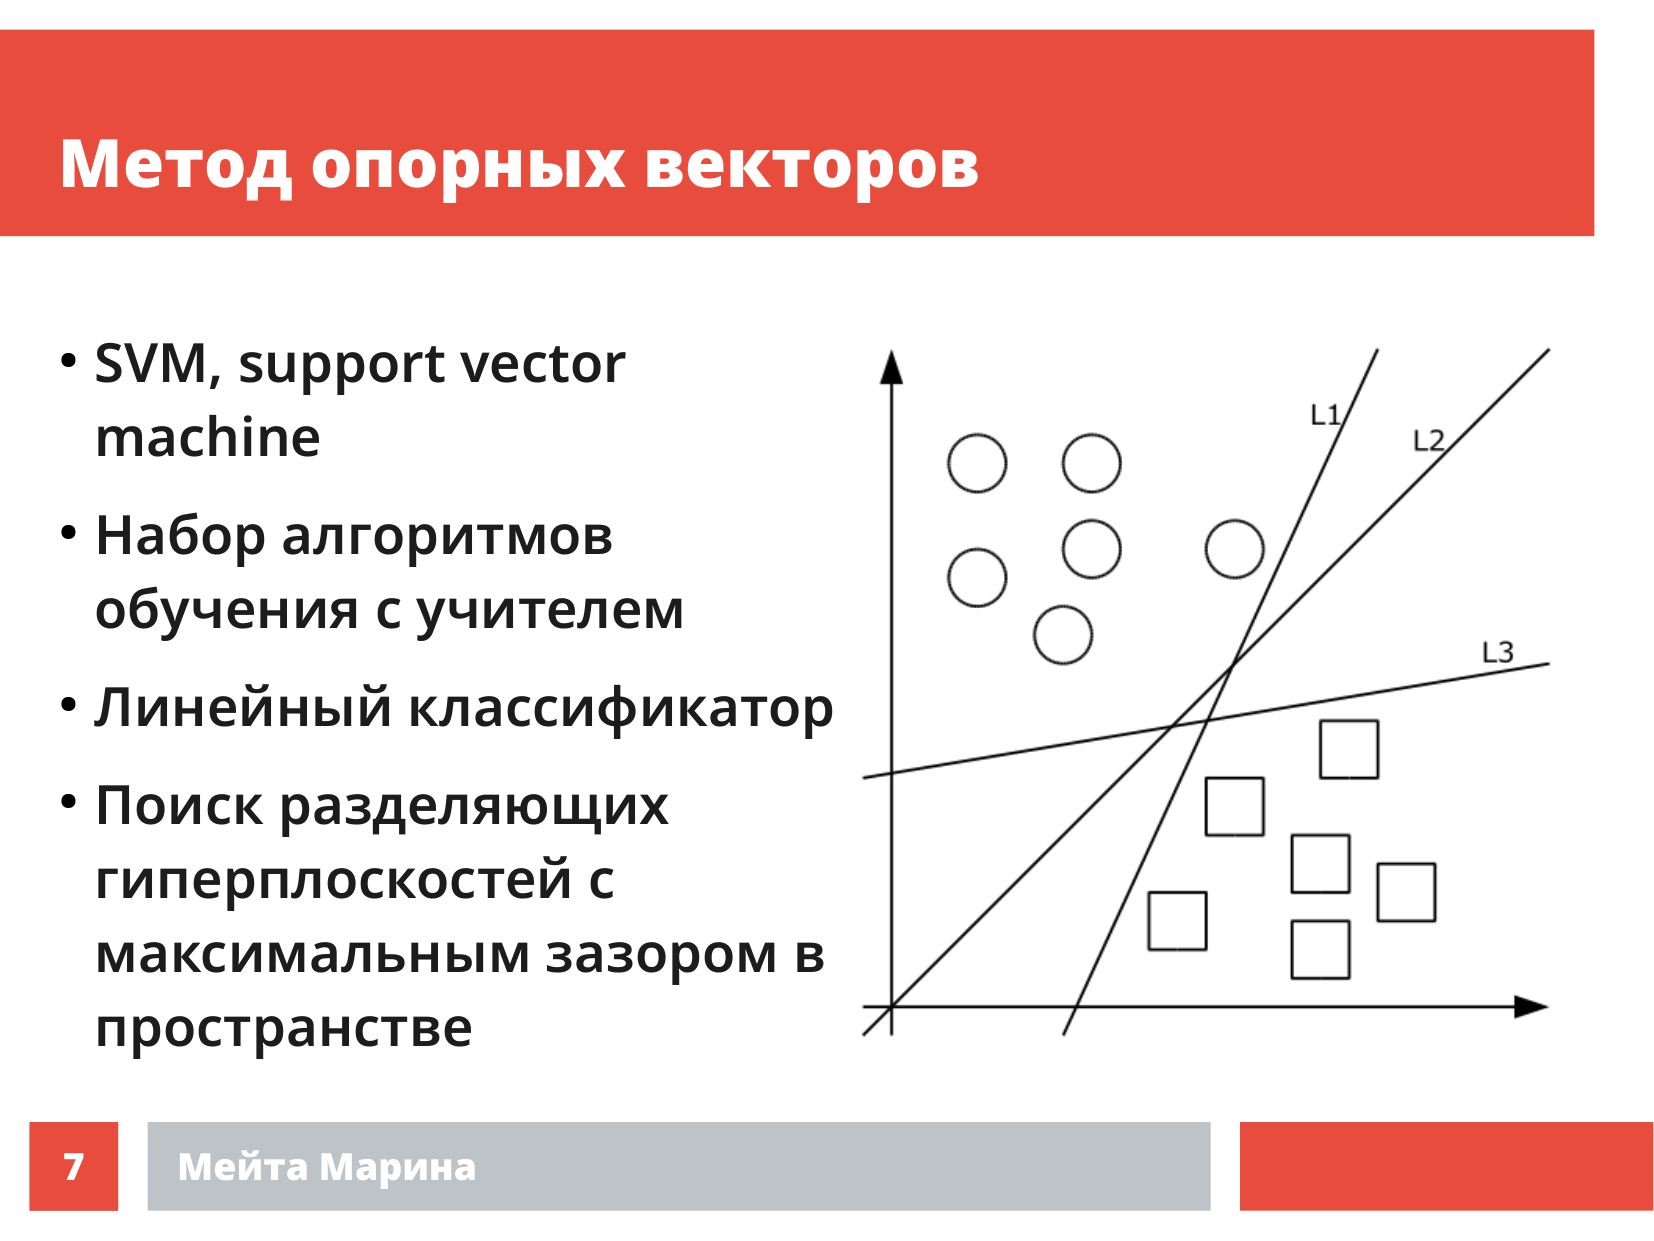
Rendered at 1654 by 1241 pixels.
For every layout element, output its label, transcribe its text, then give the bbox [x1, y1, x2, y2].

title Метод опорных векторов [59, 59, 1595, 207]
list SVM, support vector machine Набор алгоритмов обучения с учителем Линейный классификатор Поиск разделяющих гиперплоскостей с максимальным зазором в пространстве [59, 324, 806, 1093]
picture [806, 292, 1607, 1093]
